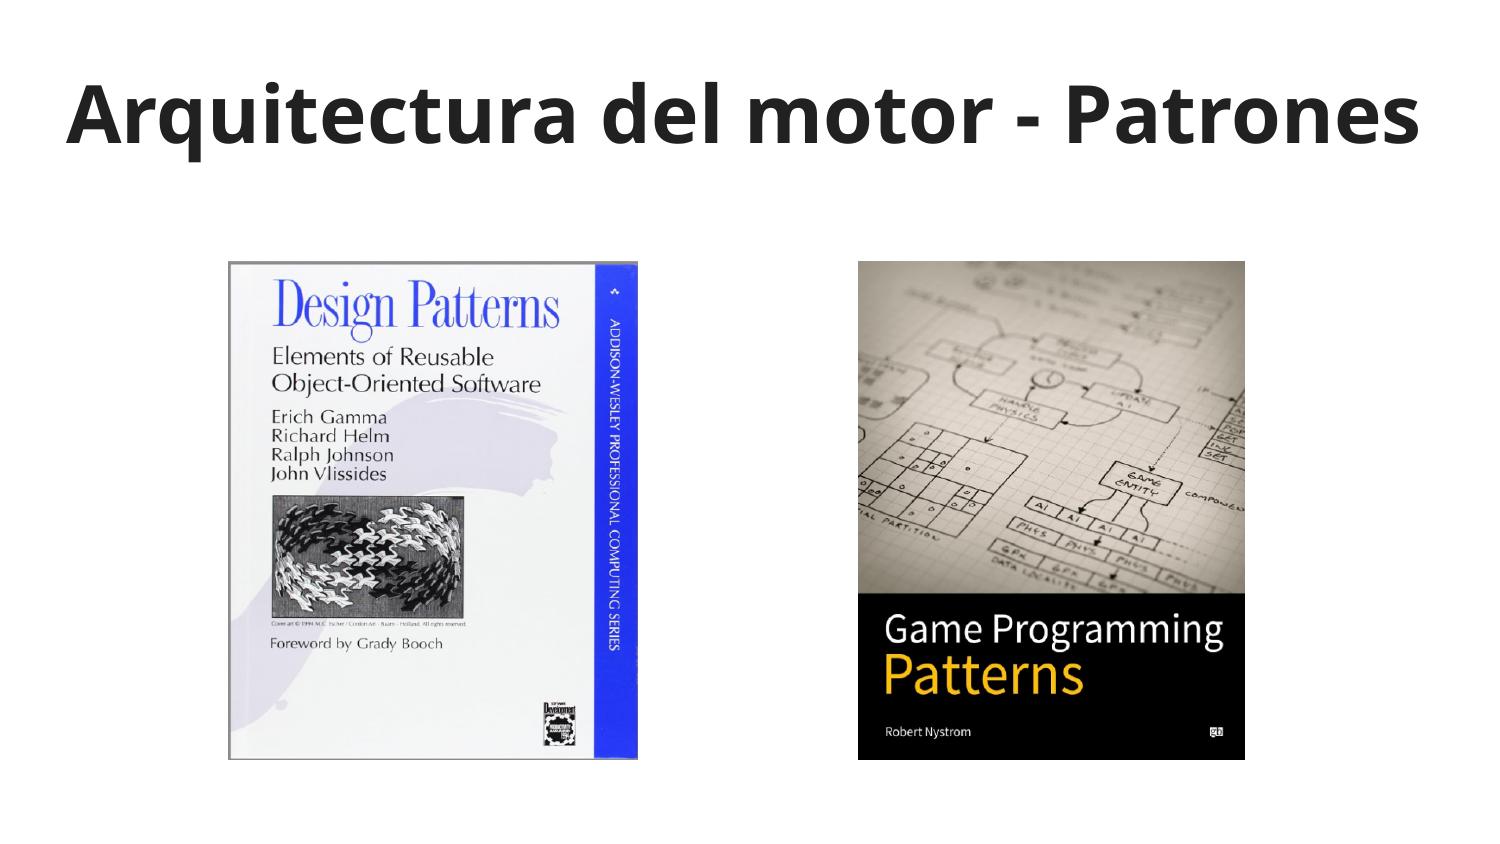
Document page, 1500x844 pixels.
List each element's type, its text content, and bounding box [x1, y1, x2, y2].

picture [228, 261, 638, 761]
title Arquitectura del motor - Patrones [51, 48, 1449, 180]
picture [858, 261, 1245, 761]
